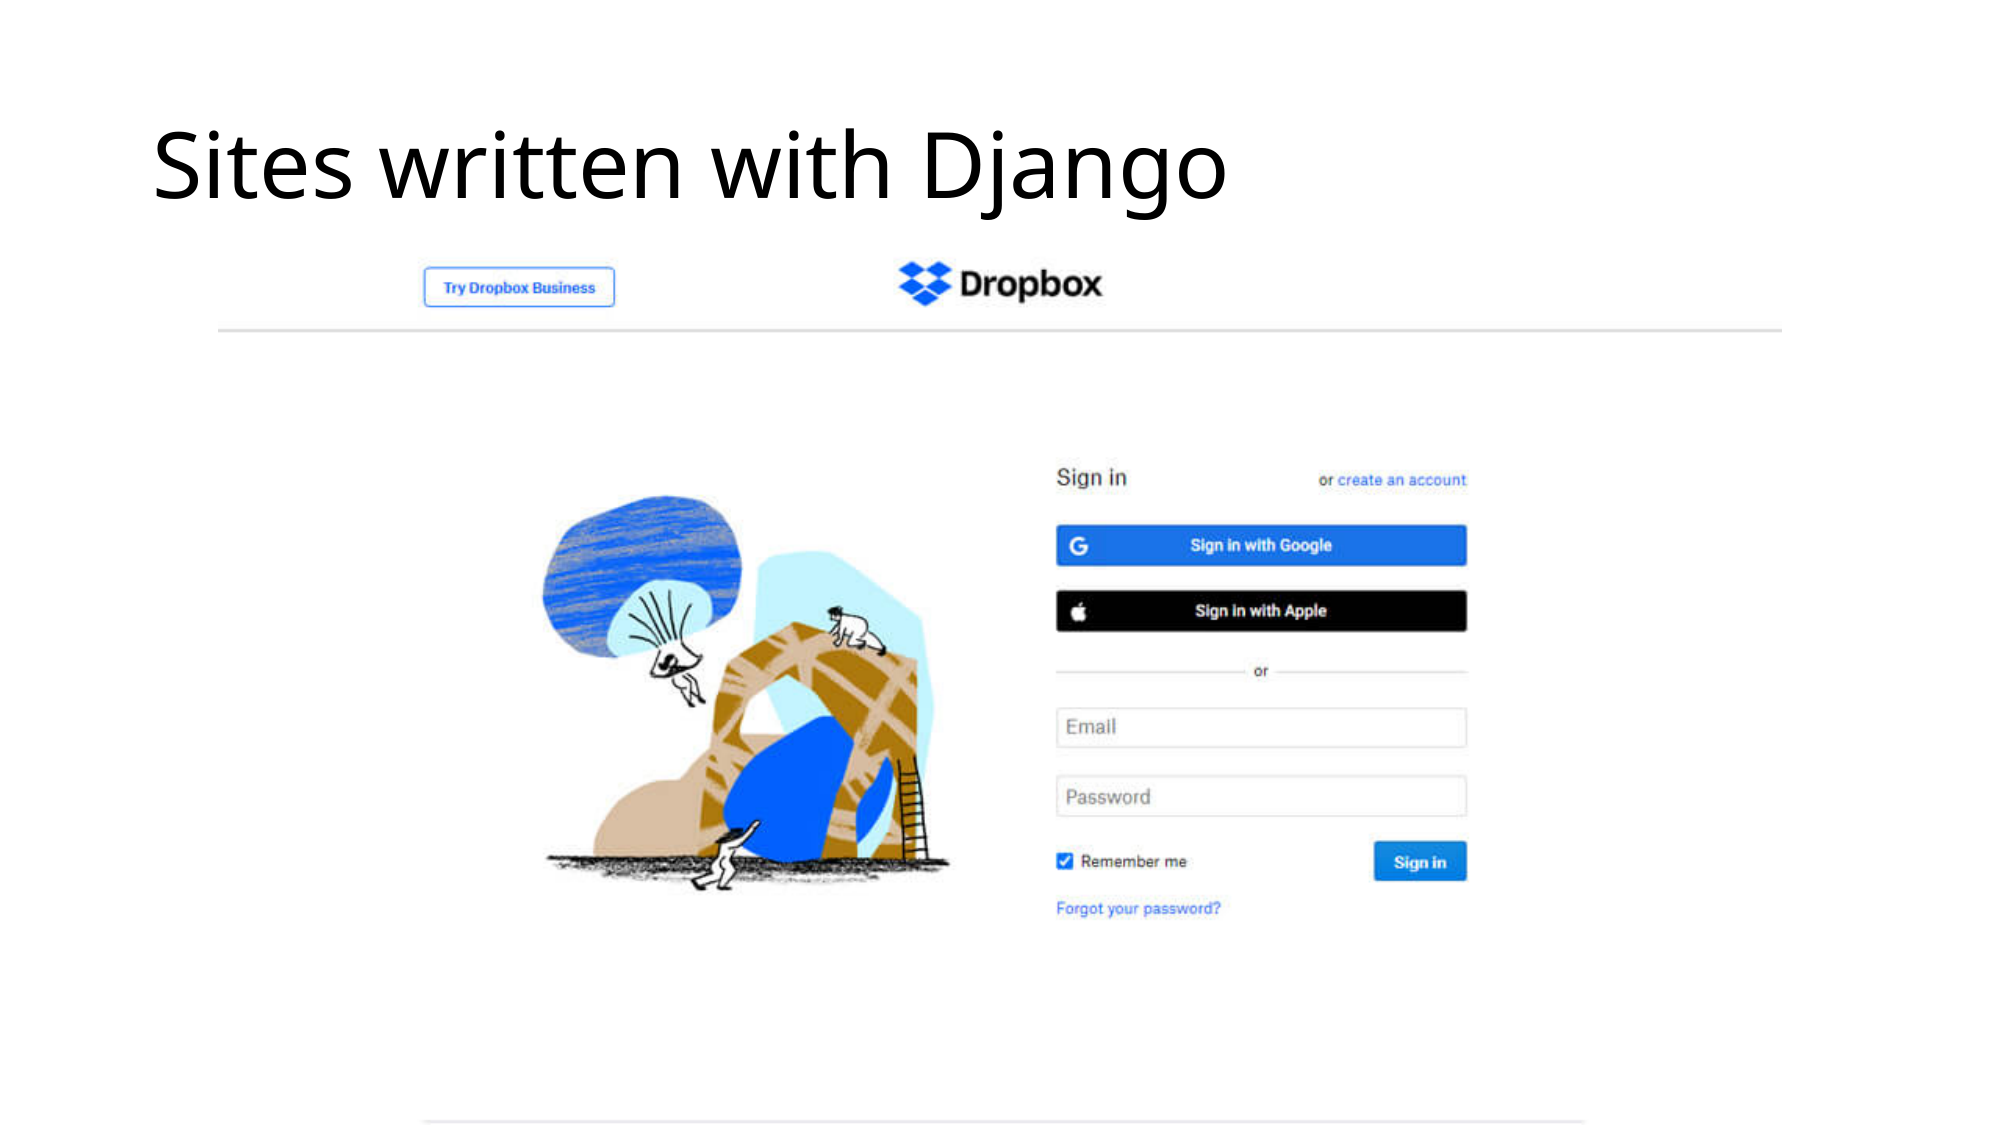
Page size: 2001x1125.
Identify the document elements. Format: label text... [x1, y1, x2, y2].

title Sites written with Django [137, 59, 1863, 278]
picture [218, 245, 1782, 1125]
